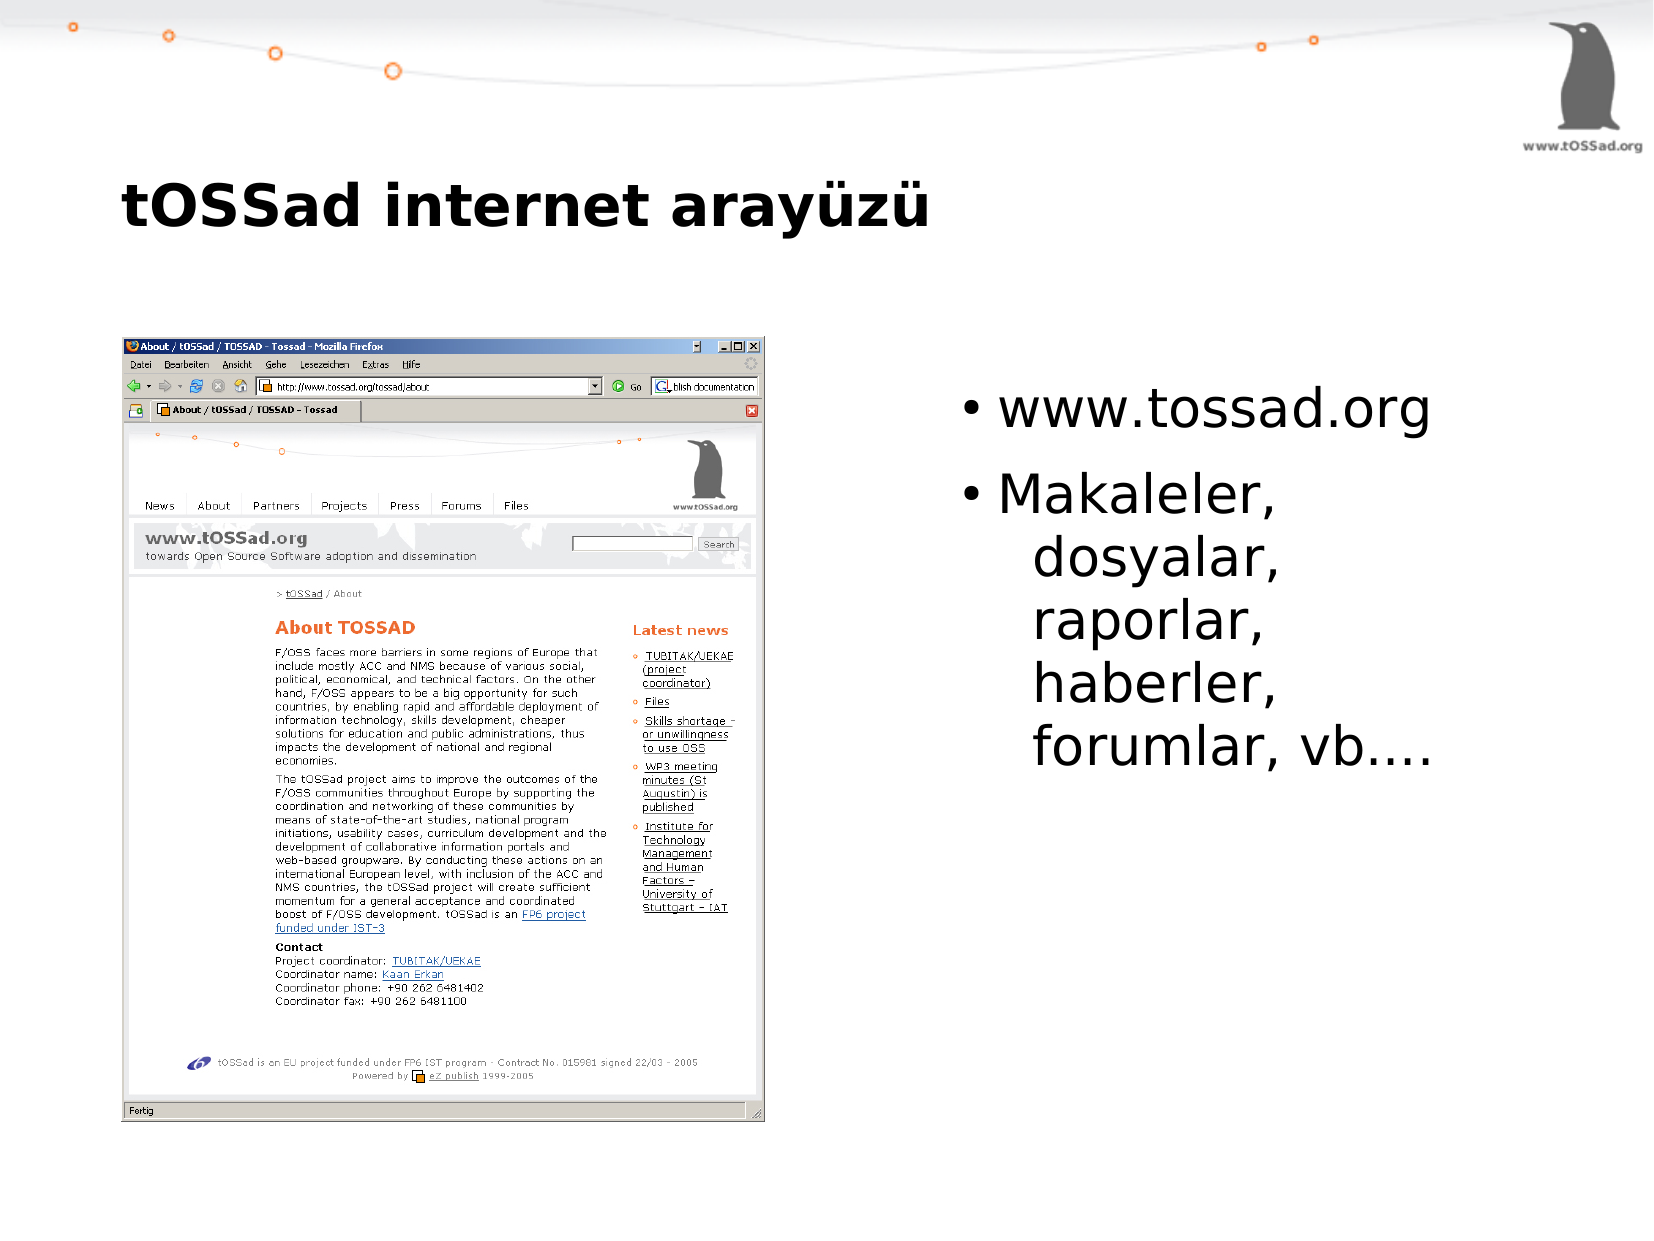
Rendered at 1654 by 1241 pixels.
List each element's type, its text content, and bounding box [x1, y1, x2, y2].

title tOSSad internet arayüzü [121, 102, 1534, 311]
picture [121, 336, 765, 1122]
text_box www.tossad.org Makaleler, dosyalar, raporlar, haberler, forumlar, vb.... [891, 376, 1497, 1085]
picture [0, 0, 1654, 157]
